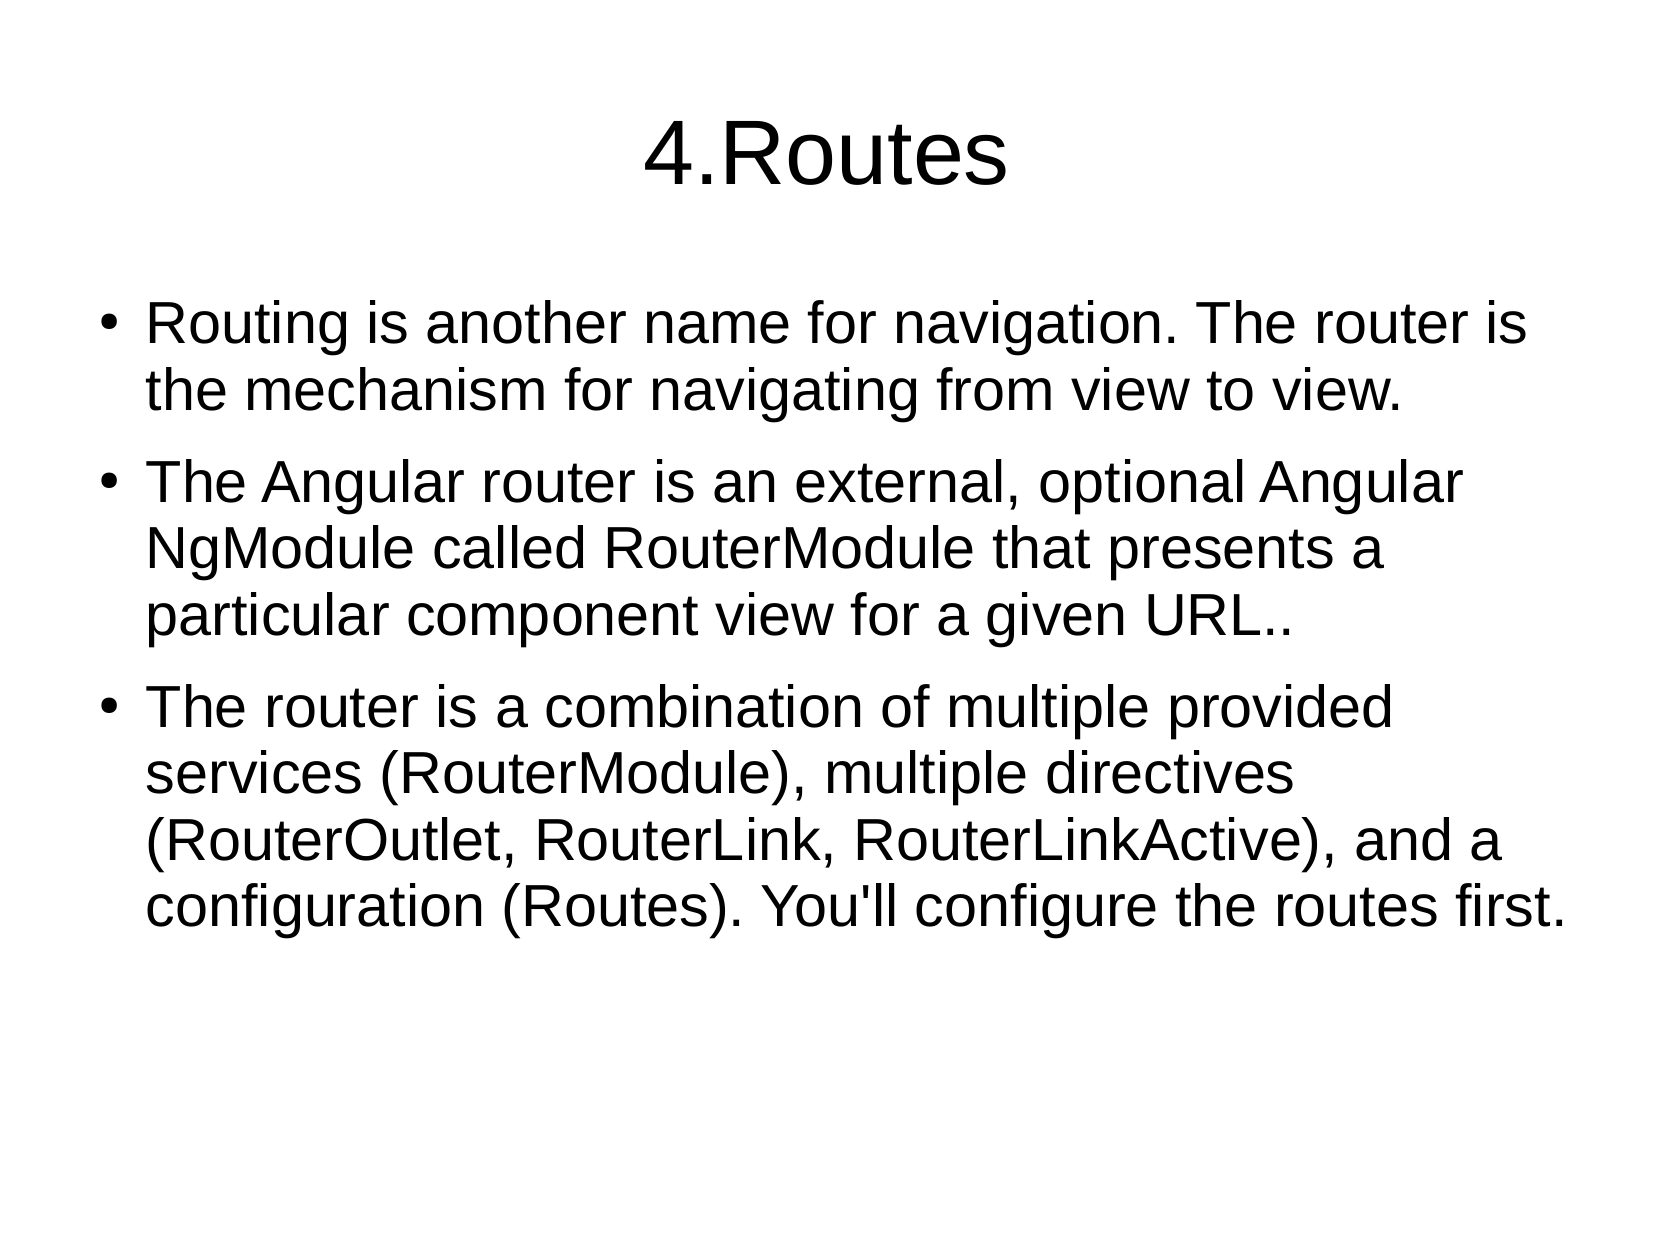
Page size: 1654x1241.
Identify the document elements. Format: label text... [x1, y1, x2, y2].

list Routing is another name for navigation. The router is the mechanism for navigating from view to view. The Angular router is an external, optional Angular NgModule called RouterModule that presents a particular component view for a given URL.. The router is a combination of multiple provided services (RouterModule), multiple directives (RouterOutlet, RouterLink, RouterLinkActive), and a configuration (Routes). You'll configure the routes first. [82, 290, 1571, 1010]
title 4.Routes [82, 49, 1571, 257]
